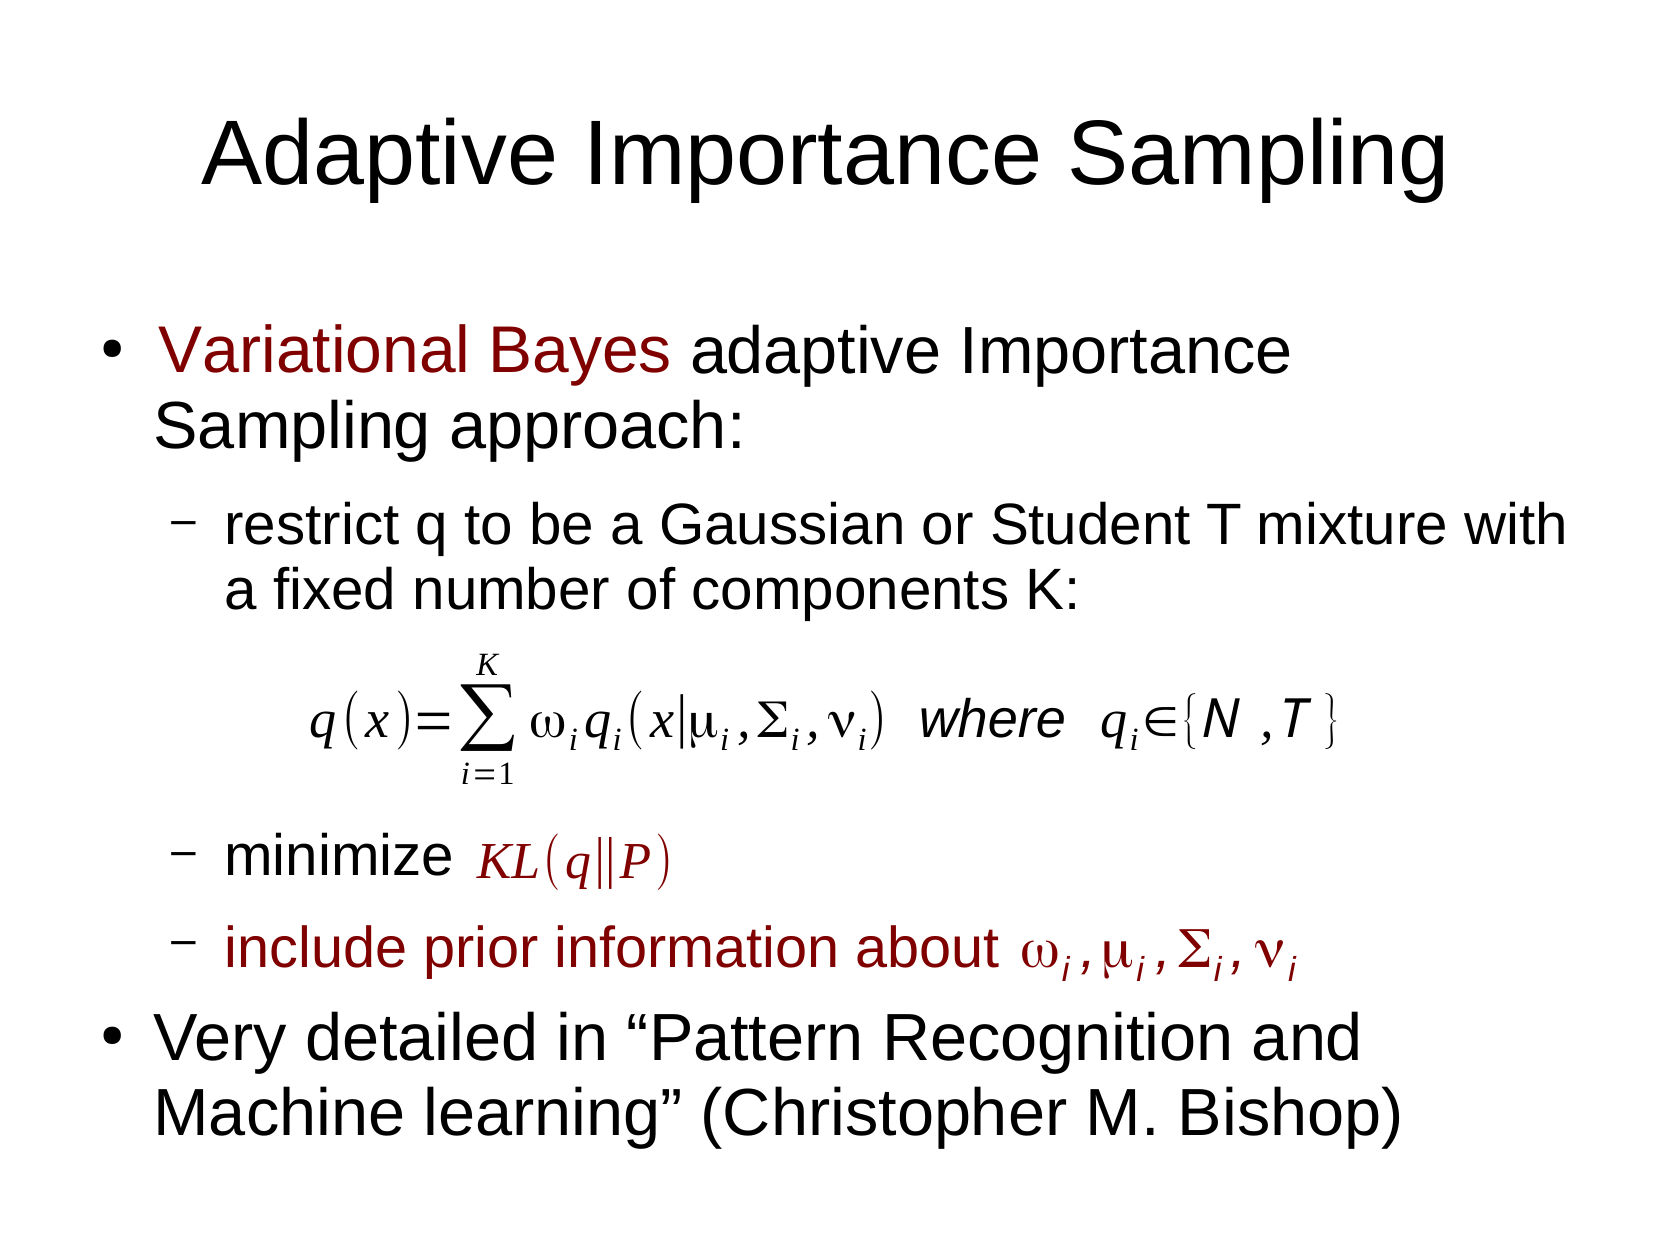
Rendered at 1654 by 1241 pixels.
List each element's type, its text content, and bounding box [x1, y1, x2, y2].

chart [303, 645, 1351, 793]
chart [218, 914, 1305, 989]
chart [467, 830, 679, 894]
title Adaptive Importance Sampling [82, 49, 1571, 257]
chart [149, 311, 675, 386]
list adaptive Importance Sampling approach: restrict q to be a Gaussian or Student T mixture with a fixed number of components K: minimize Very detailed in “Pattern Recognition and Machine learning” (Christopher M. Bishop) [82, 312, 1571, 1182]
